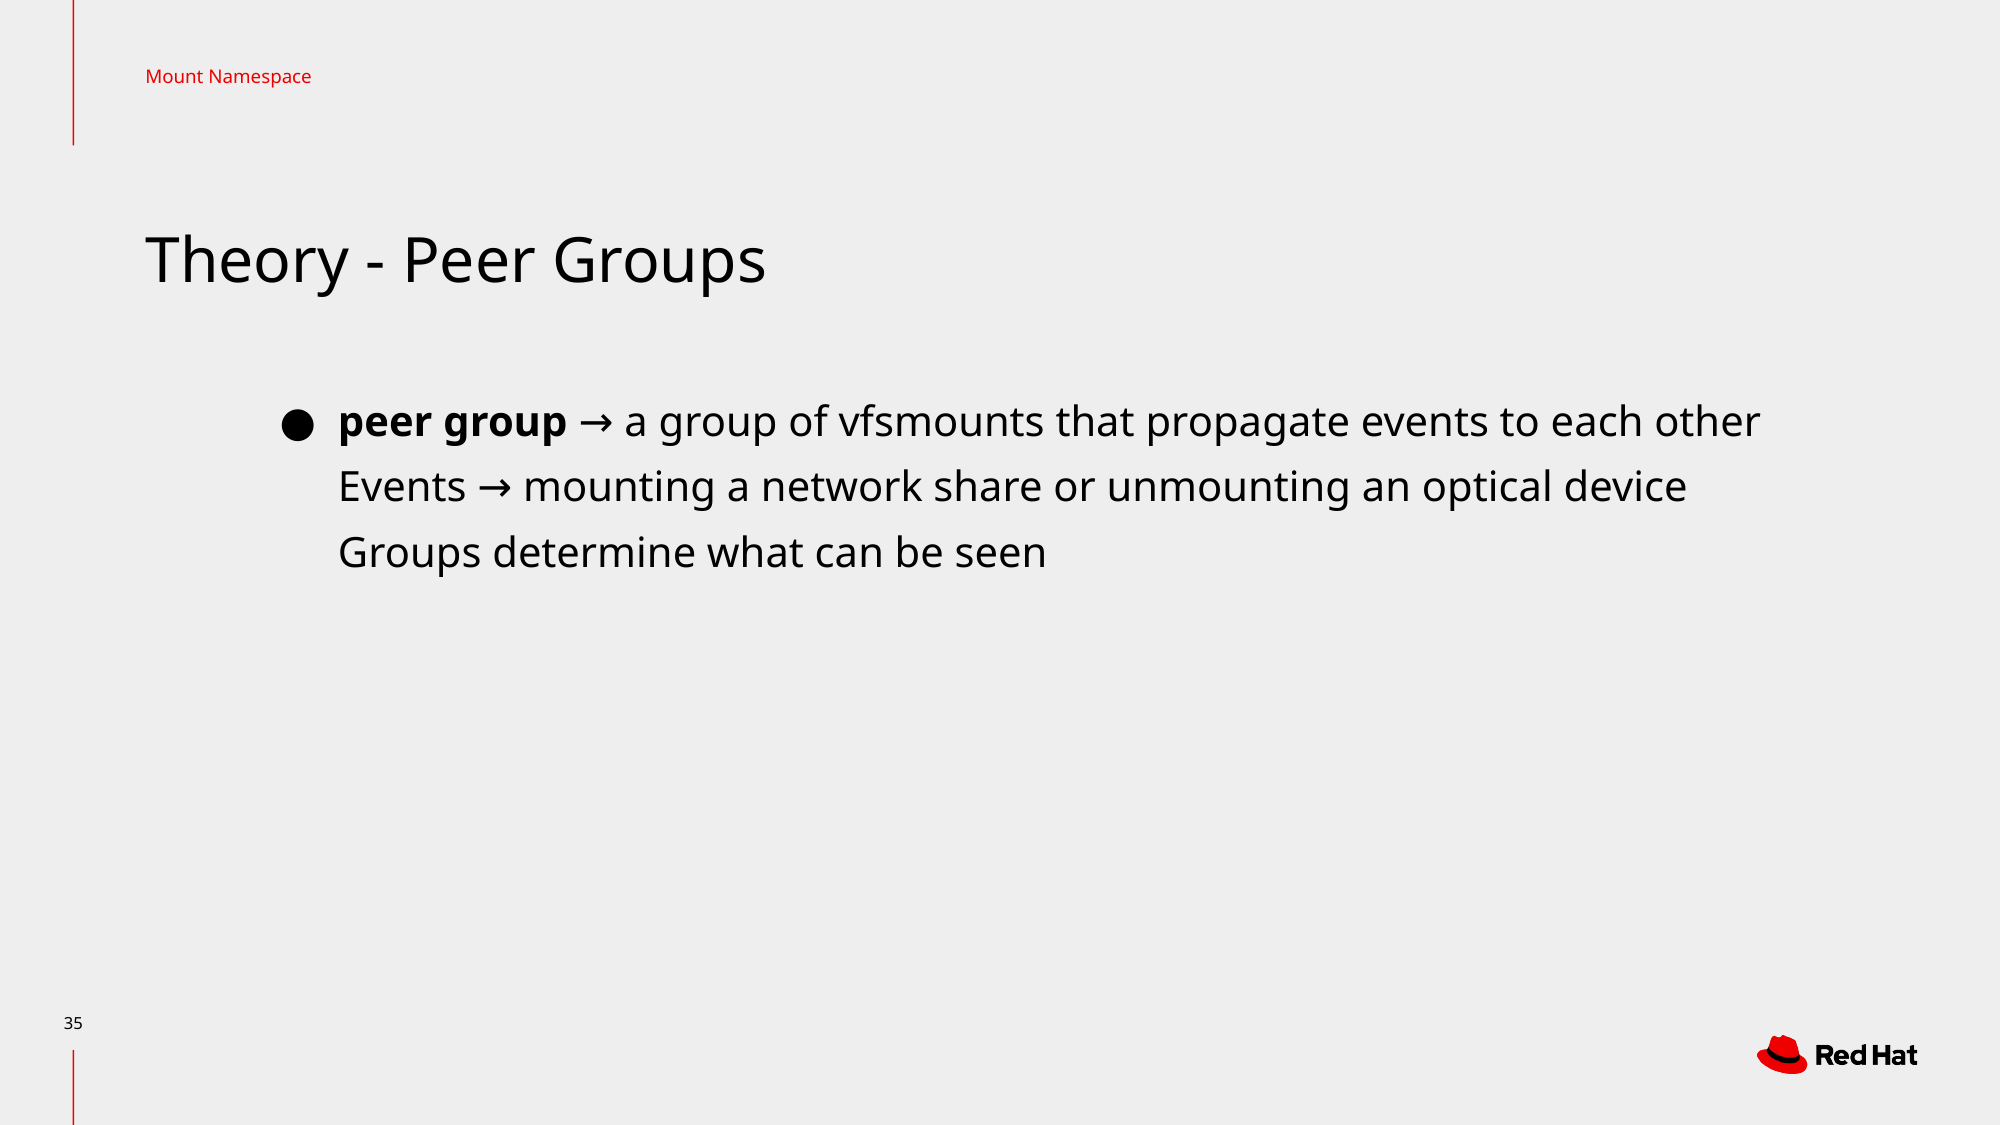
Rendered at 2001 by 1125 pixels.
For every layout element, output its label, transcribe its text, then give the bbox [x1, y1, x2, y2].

subtitle Mount Namespace [73, 9, 919, 143]
picture [1757, 1035, 1918, 1074]
title Theory - Peer Groups [73, 193, 1713, 353]
title peer group → a group of vfsmounts that propagate events to each other Events → mounting a network share or unmounting an optical device Groups determine what can be seen [262, 380, 1955, 912]
slide_number <number> [13, 1012, 134, 1036]
